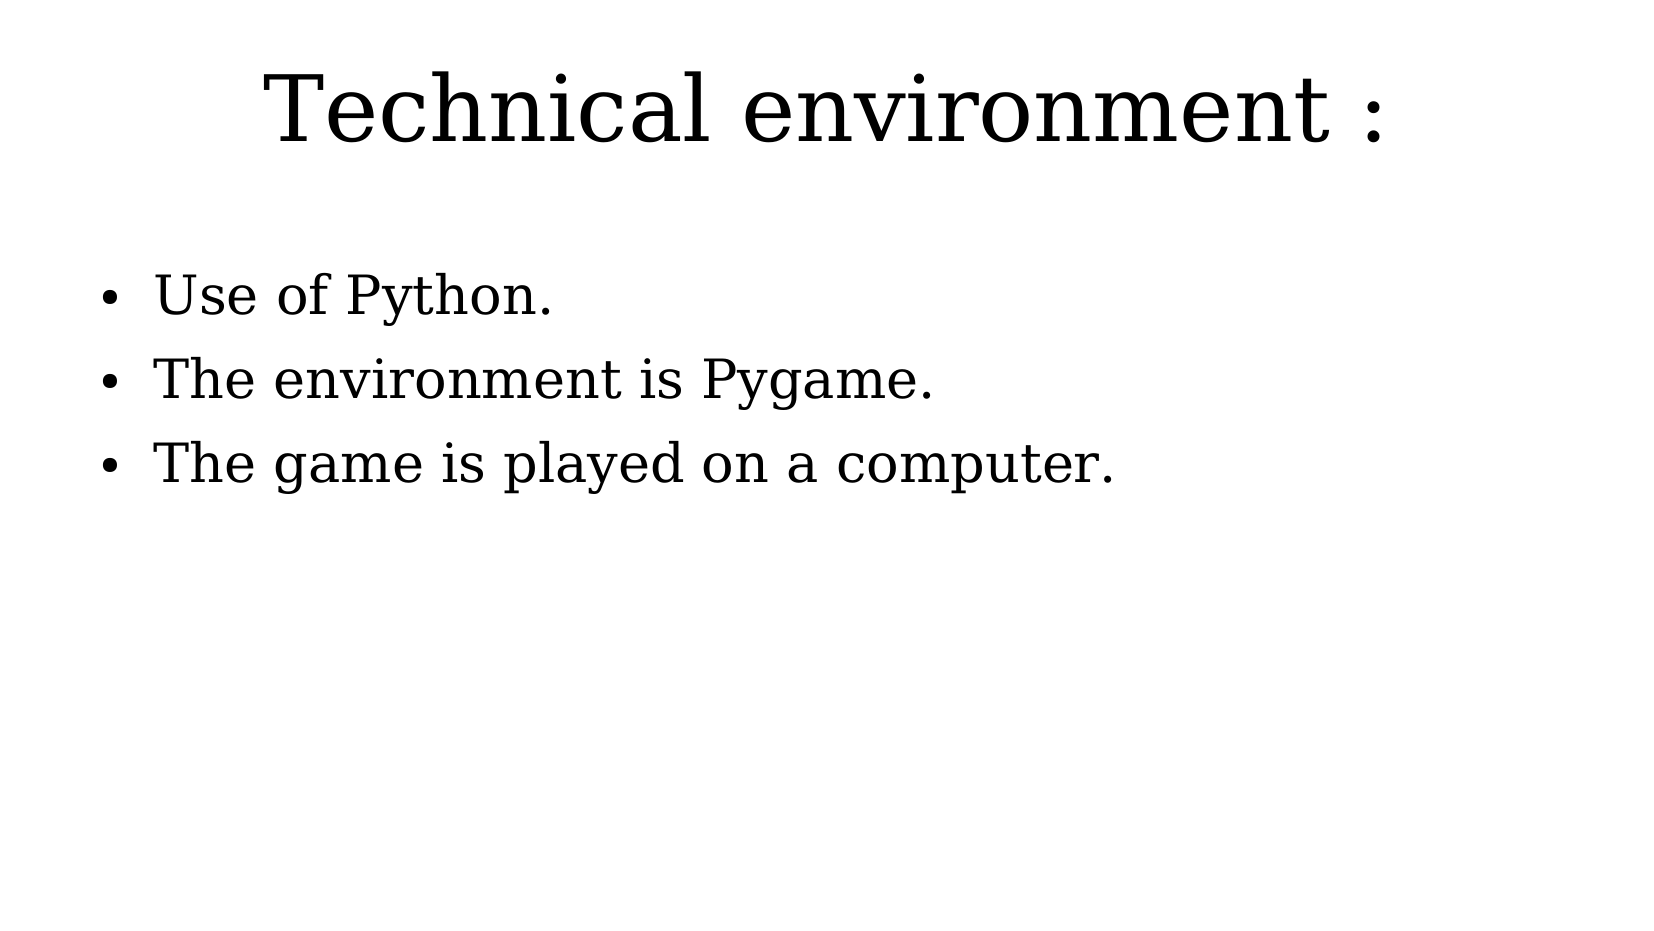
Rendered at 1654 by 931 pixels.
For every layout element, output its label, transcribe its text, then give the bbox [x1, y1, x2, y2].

list Use of Python. The environment is Pygame. The game is played on a computer. [82, 271, 1571, 758]
title Technical environment : [82, 37, 1571, 193]
